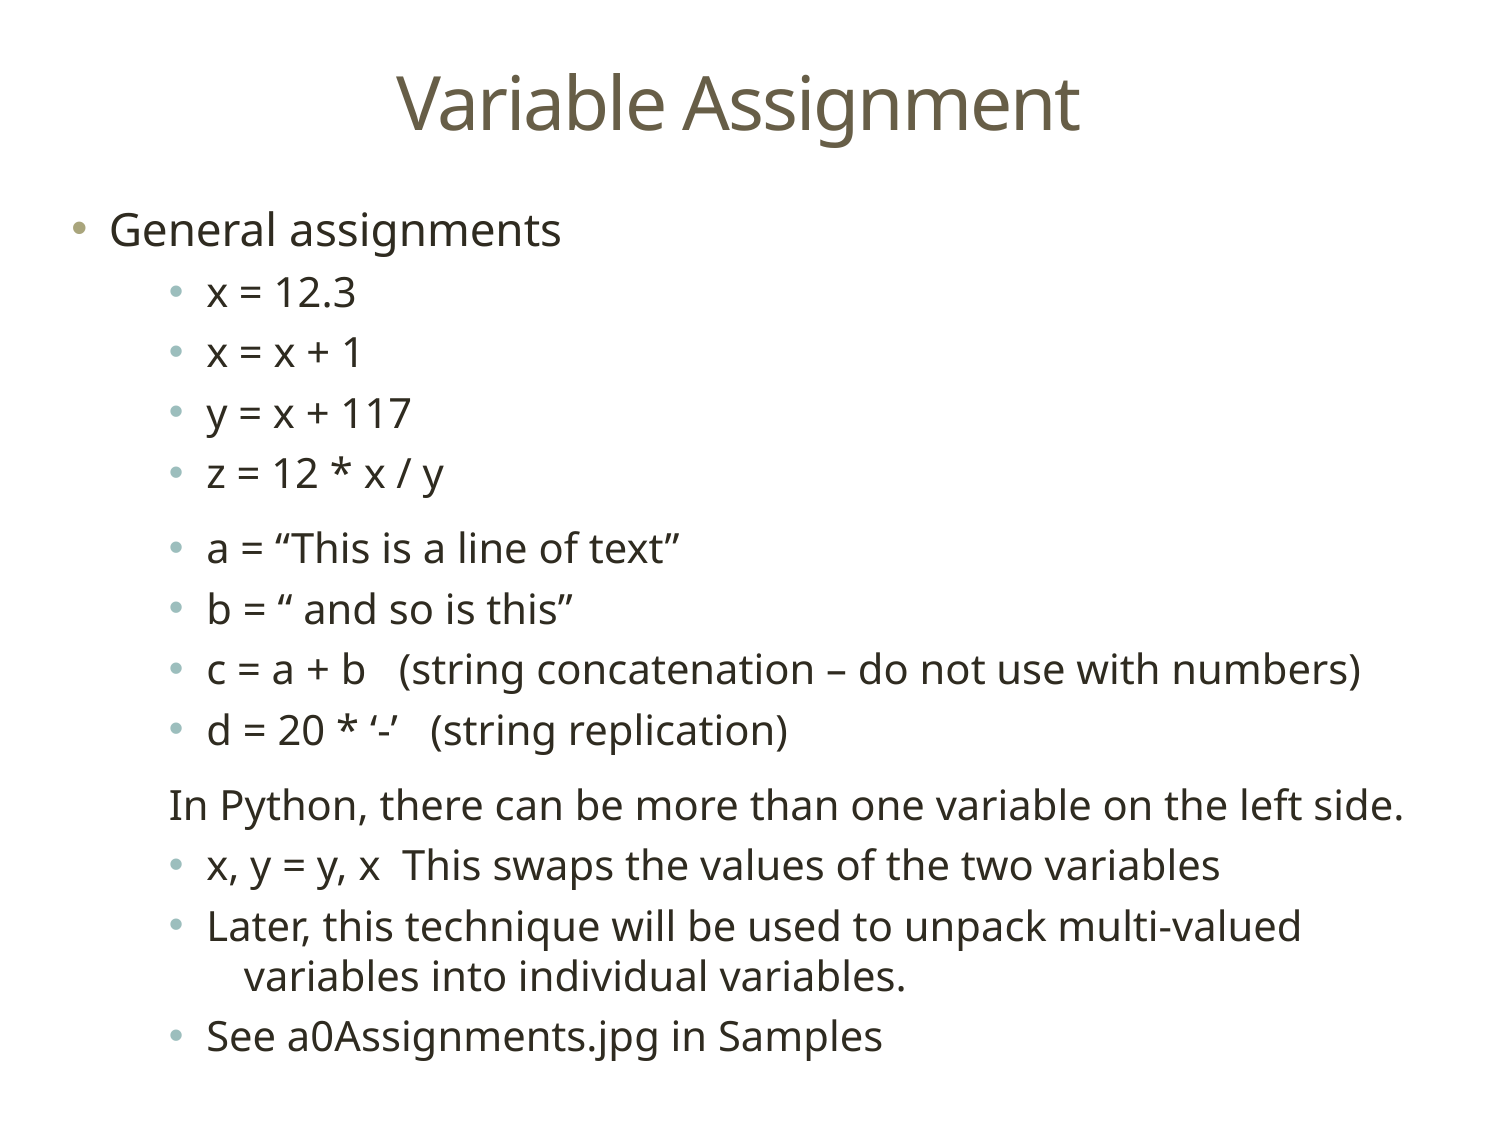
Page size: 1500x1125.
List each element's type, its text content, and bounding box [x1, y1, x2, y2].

title Variable Assignment [18, 45, 1460, 157]
list General assignments x = 12.3 x = x + 1 y = x + 117 z = 12 * x / y a = “This is a line of text” b = “ and so is this” c = a + b (string concatenation – do not use with numbers) d = 20 * ‘-’ (string replication) In Python, there can be more than one variable on the left side. x, y = y, x This swaps the values of the two variables Later, this technique will be used to unpack multi-valued variables into individual variables. See a0Assignments.jpg in Samples [18, 192, 1460, 1078]
